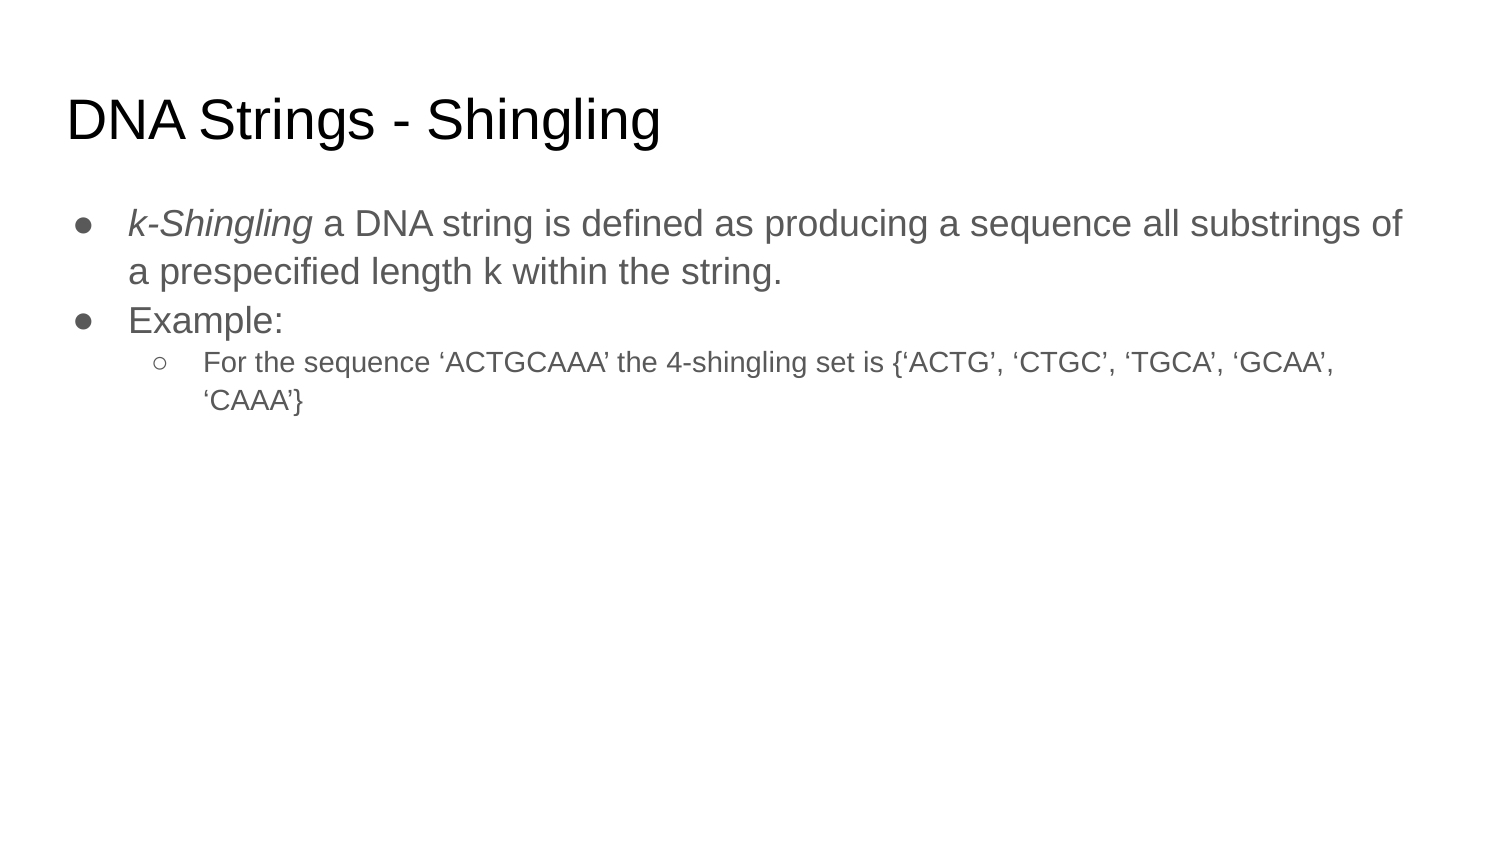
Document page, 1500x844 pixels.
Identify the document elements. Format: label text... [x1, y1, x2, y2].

title DNA Strings - Shingling [51, 72, 1449, 167]
list k-Shingling a DNA string is defined as producing a sequence all substrings of a prespecified length k within the string. Example: For the sequence ‘ACTGCAAA’ the 4-shingling set is {‘ACTG’, ‘CTGC’, ‘TGCA’, ‘GCAA’, ‘CAAA’} [38, 181, 1436, 742]
